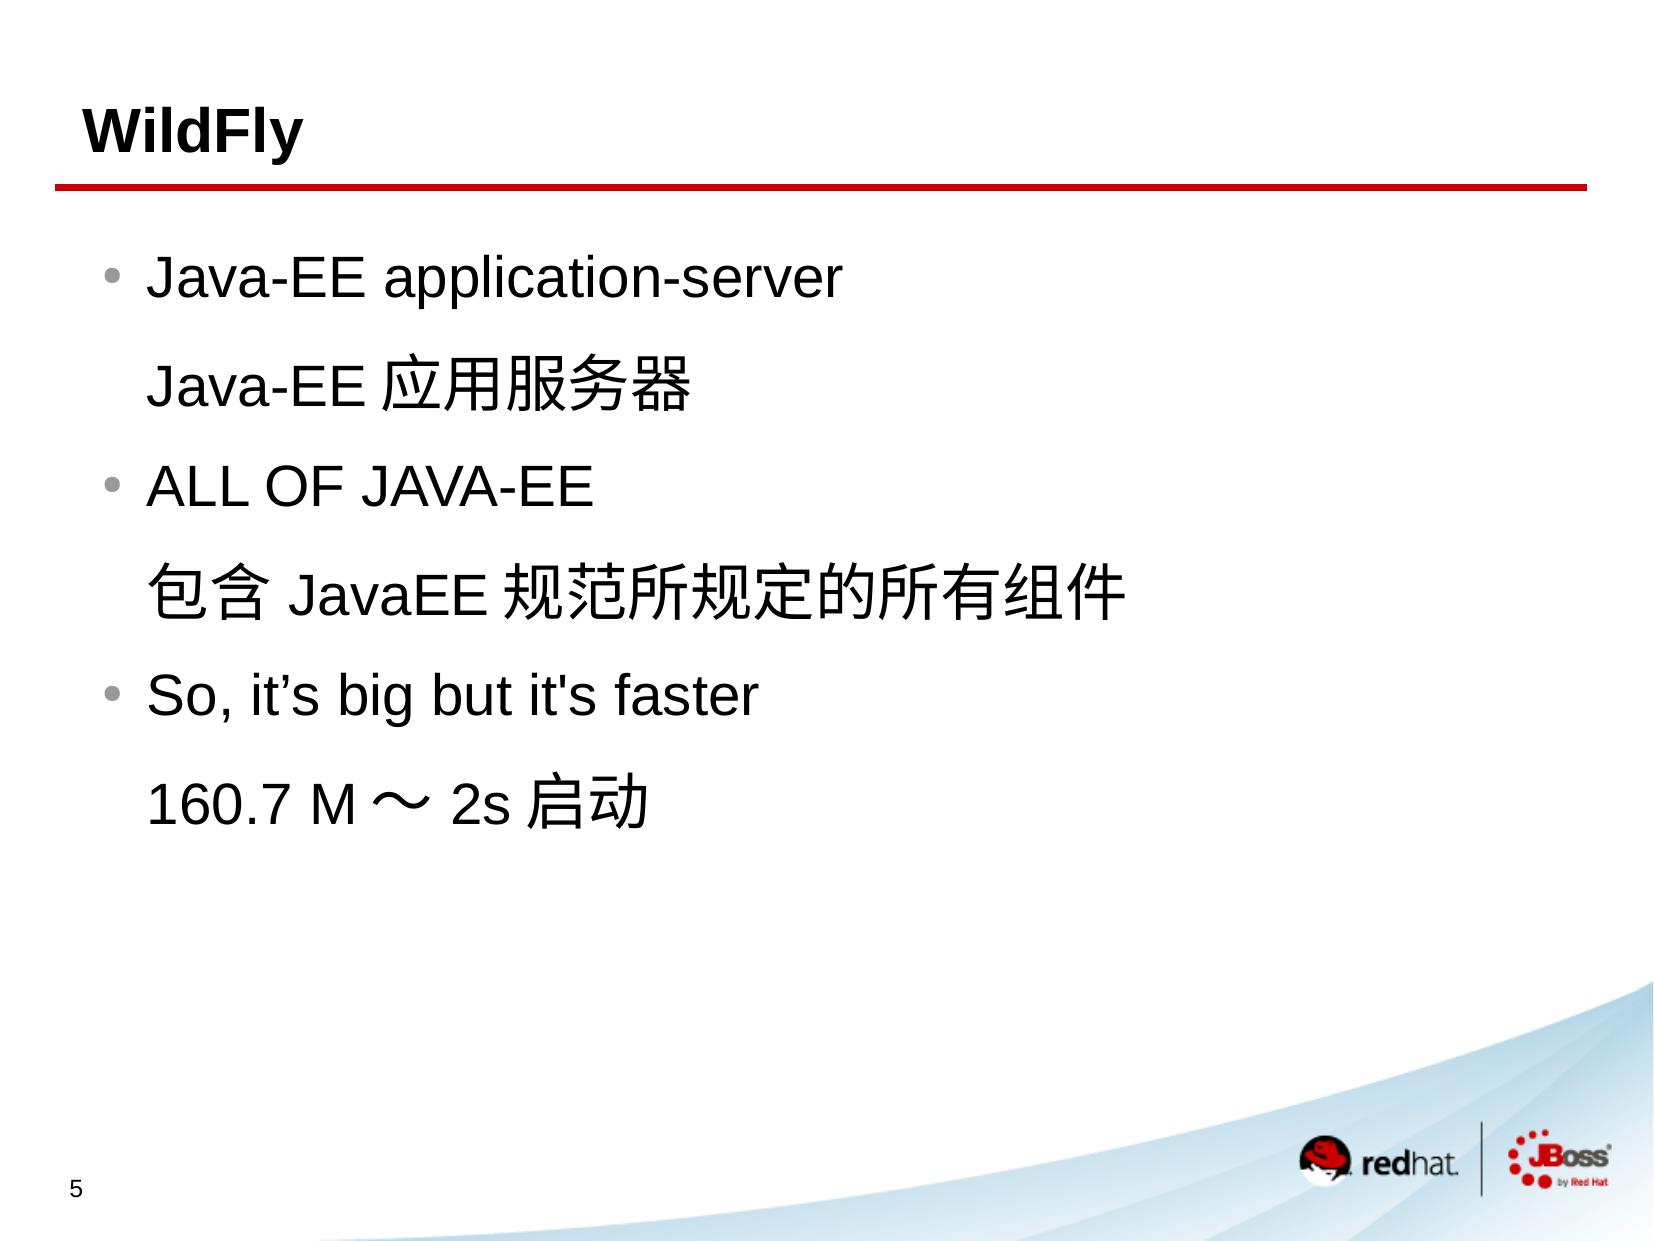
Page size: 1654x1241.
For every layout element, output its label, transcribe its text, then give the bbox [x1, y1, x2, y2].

picture [0, 0, 1654, 1241]
list Java-EE application-server Java-EE应用服务器 ALL OF JAVA-EE 包含JavaEE规范所规定的所有组件 So, it’s big but it's faster 160.7 M～2s启动 [86, 244, 1576, 1039]
title WildFly [82, 37, 1571, 226]
